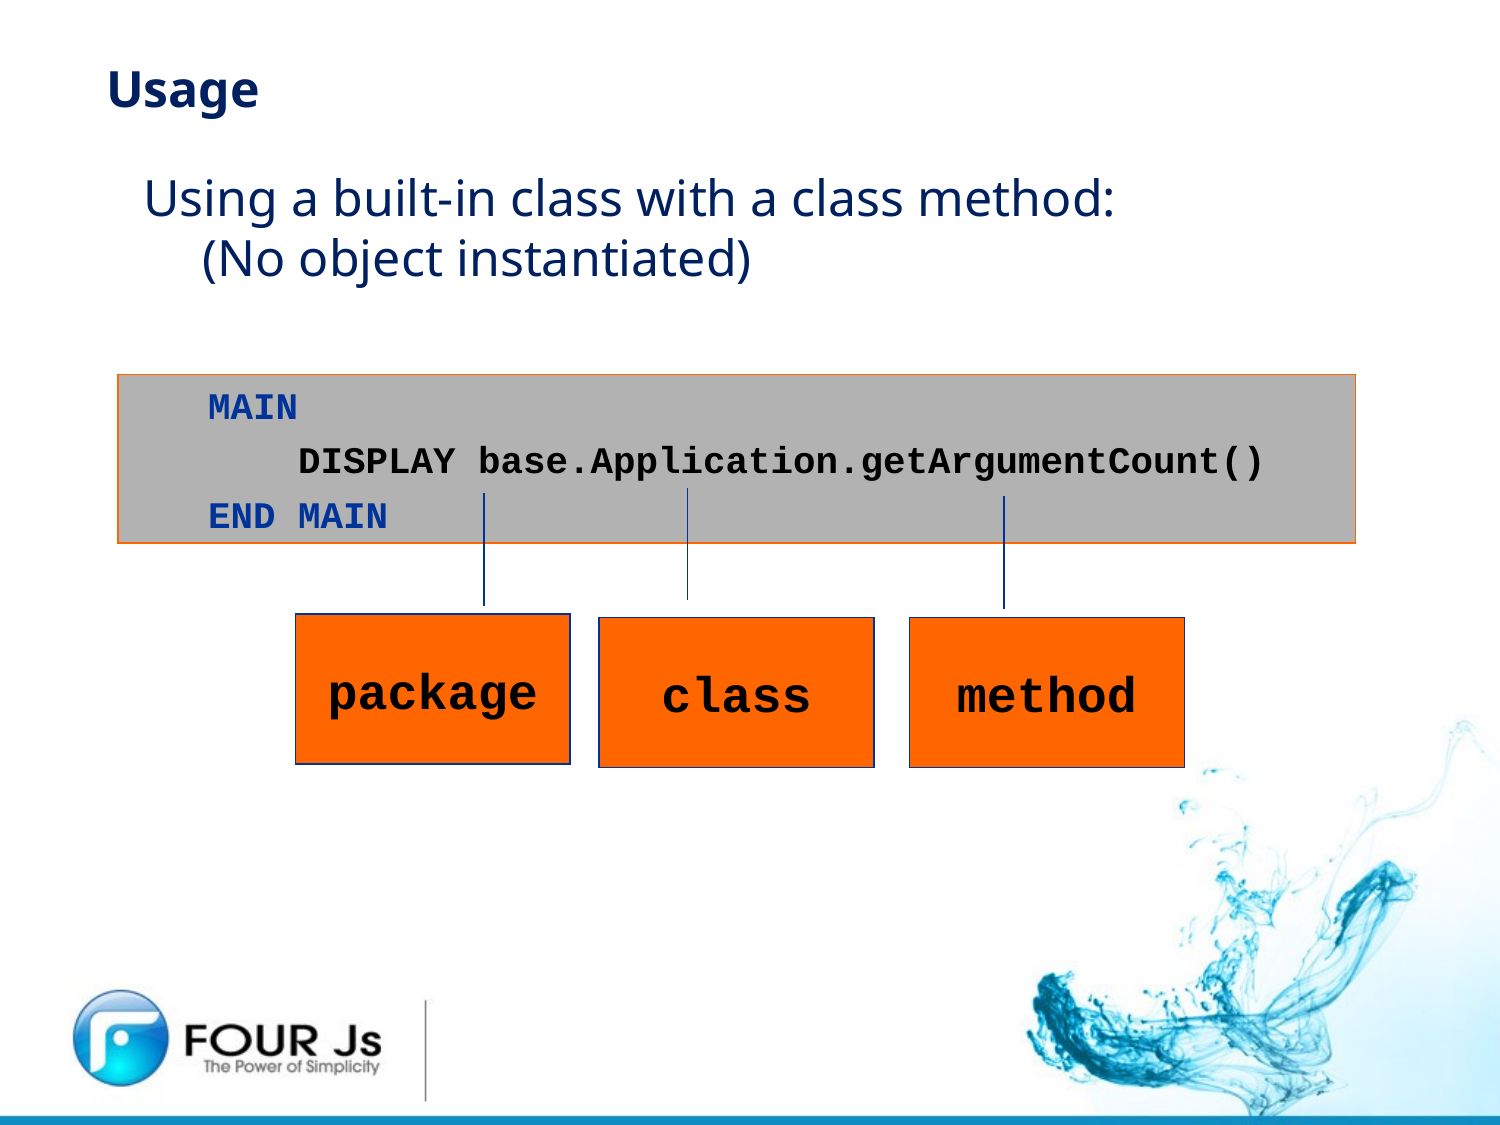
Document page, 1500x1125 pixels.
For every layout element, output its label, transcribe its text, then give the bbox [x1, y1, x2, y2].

text_box package [295, 614, 571, 765]
text_box MAIN DISPLAY base.Application.getArgumentCount() END MAIN [118, 374, 1356, 544]
picture [0, 0, 1500, 1122]
text_box Using a built-in class with a class method: (No object instantiated) [118, 153, 1419, 979]
text_box class [598, 617, 874, 768]
text_box method [909, 617, 1185, 768]
title Usage [106, 35, 1388, 142]
